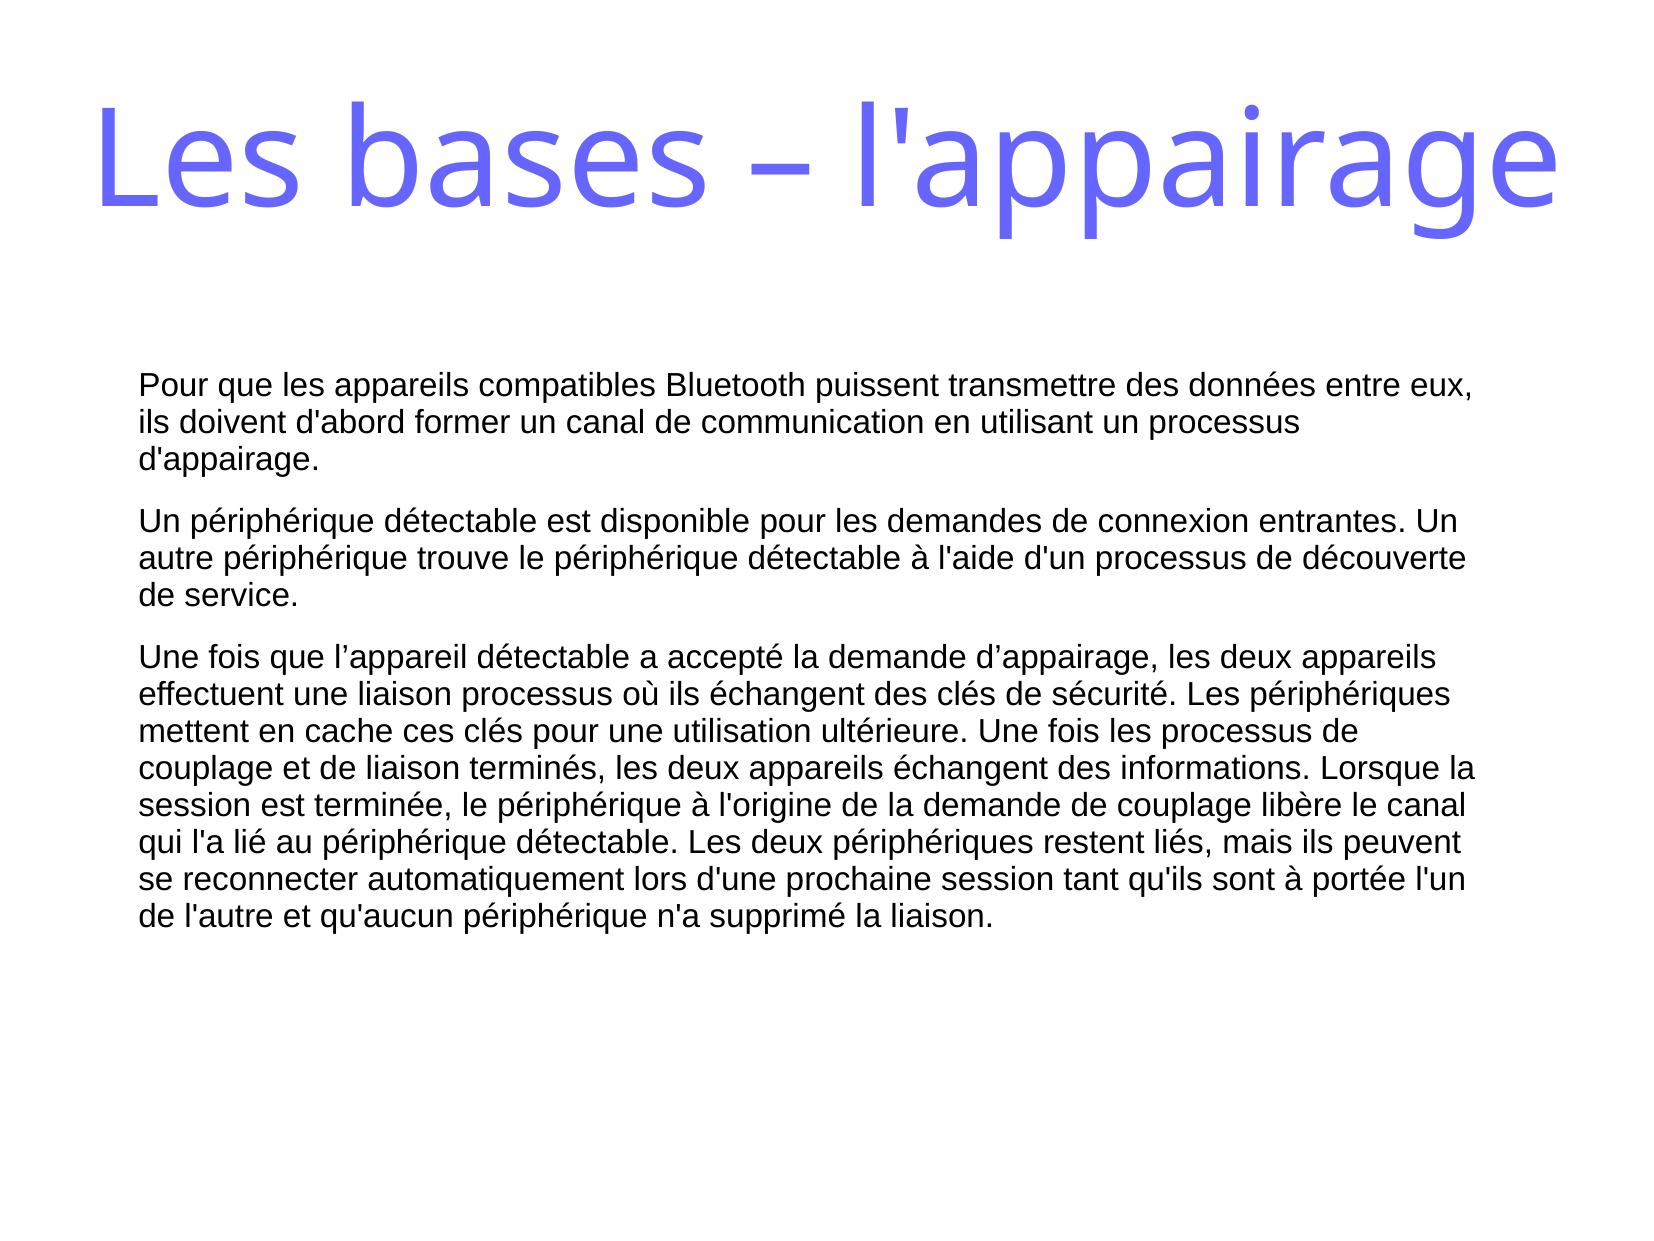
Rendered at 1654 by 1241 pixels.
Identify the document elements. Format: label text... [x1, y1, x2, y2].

text_box [129, 280, 1499, 1029]
title Les bases – l'appairage [82, 49, 1571, 257]
text_box Pour que les appareils compatibles Bluetooth puissent transmettre des données entre eux, ils doivent d'abord former un canal de communication en utilisant un processus d'appairage. Un périphérique détectable est disponible pour les demandes de connexion entrantes. Un autre périphérique trouve le périphérique détectable à l'aide d'un processus de découverte de service. Une fois que l’appareil détectable a accepté la demande d’appairage, les deux appareils effectuent une liaison processus où ils échangent des clés de sécurité. Les périphériques mettent en cache ces clés pour une utilisation ultérieure. Une fois les processus de couplage et de liaison terminés, les deux appareils échangent des informations. Lorsque la session est terminée, le périphérique à l'origine de la demande de couplage libère le canal qui l'a lié au périphérique détectable. Les deux périphériques restent liés, mais ils peuvent se reconnecter automatiquement lors d'une prochaine session tant qu'ils sont à portée l'un de l'autre et qu'aucun périphérique n'a supprimé la liaison. [123, 359, 1494, 979]
